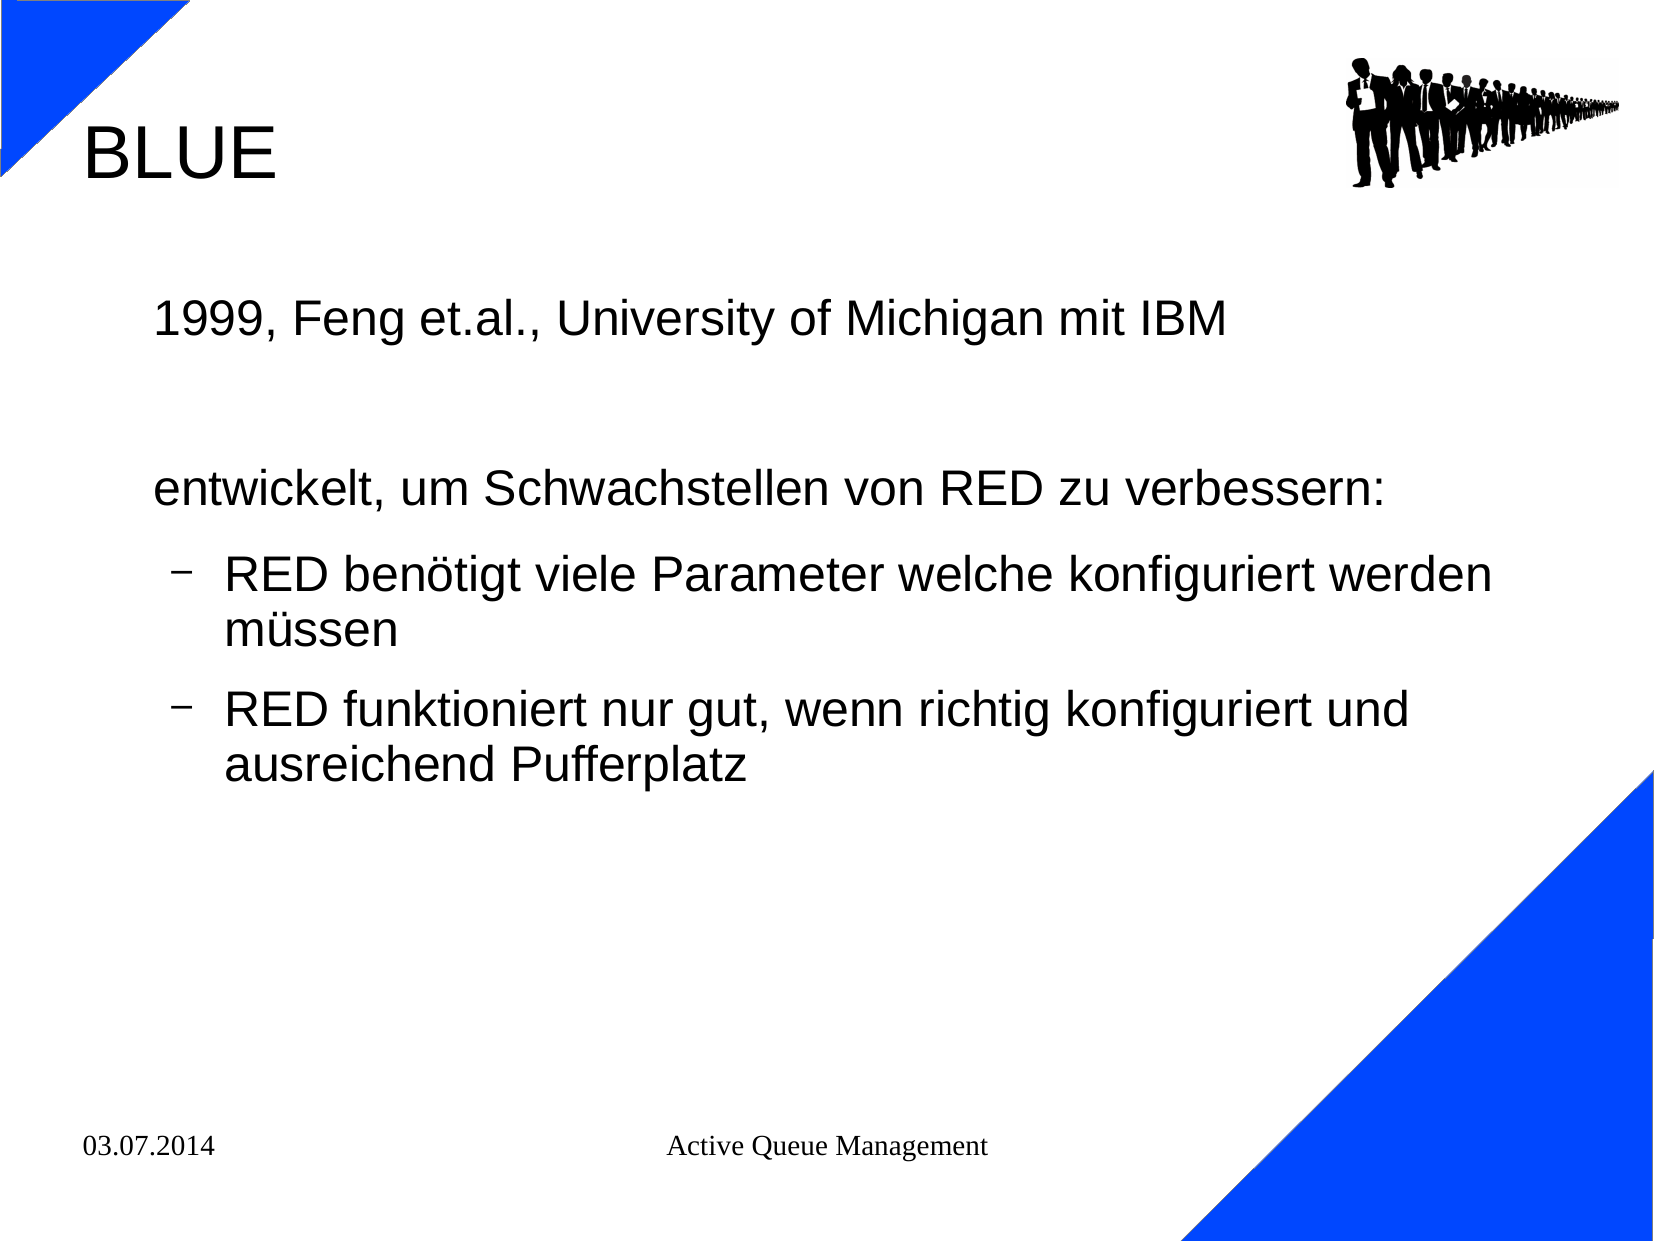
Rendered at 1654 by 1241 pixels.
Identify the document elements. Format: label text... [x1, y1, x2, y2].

picture [1346, 58, 1619, 188]
title BLUE [82, 49, 1571, 257]
text_box [0, 0, 190, 177]
list 1999, Feng et.al., University of Michigan mit IBM entwickelt, um Schwachstellen von RED zu verbessern: RED benötigt viele Parameter welche konfiguriert werden müssen RED funktioniert nur gut, wenn richtig konfiguriert und ausreichend Pufferplatz [82, 290, 1571, 1109]
text_box [1180, 770, 1654, 1241]
